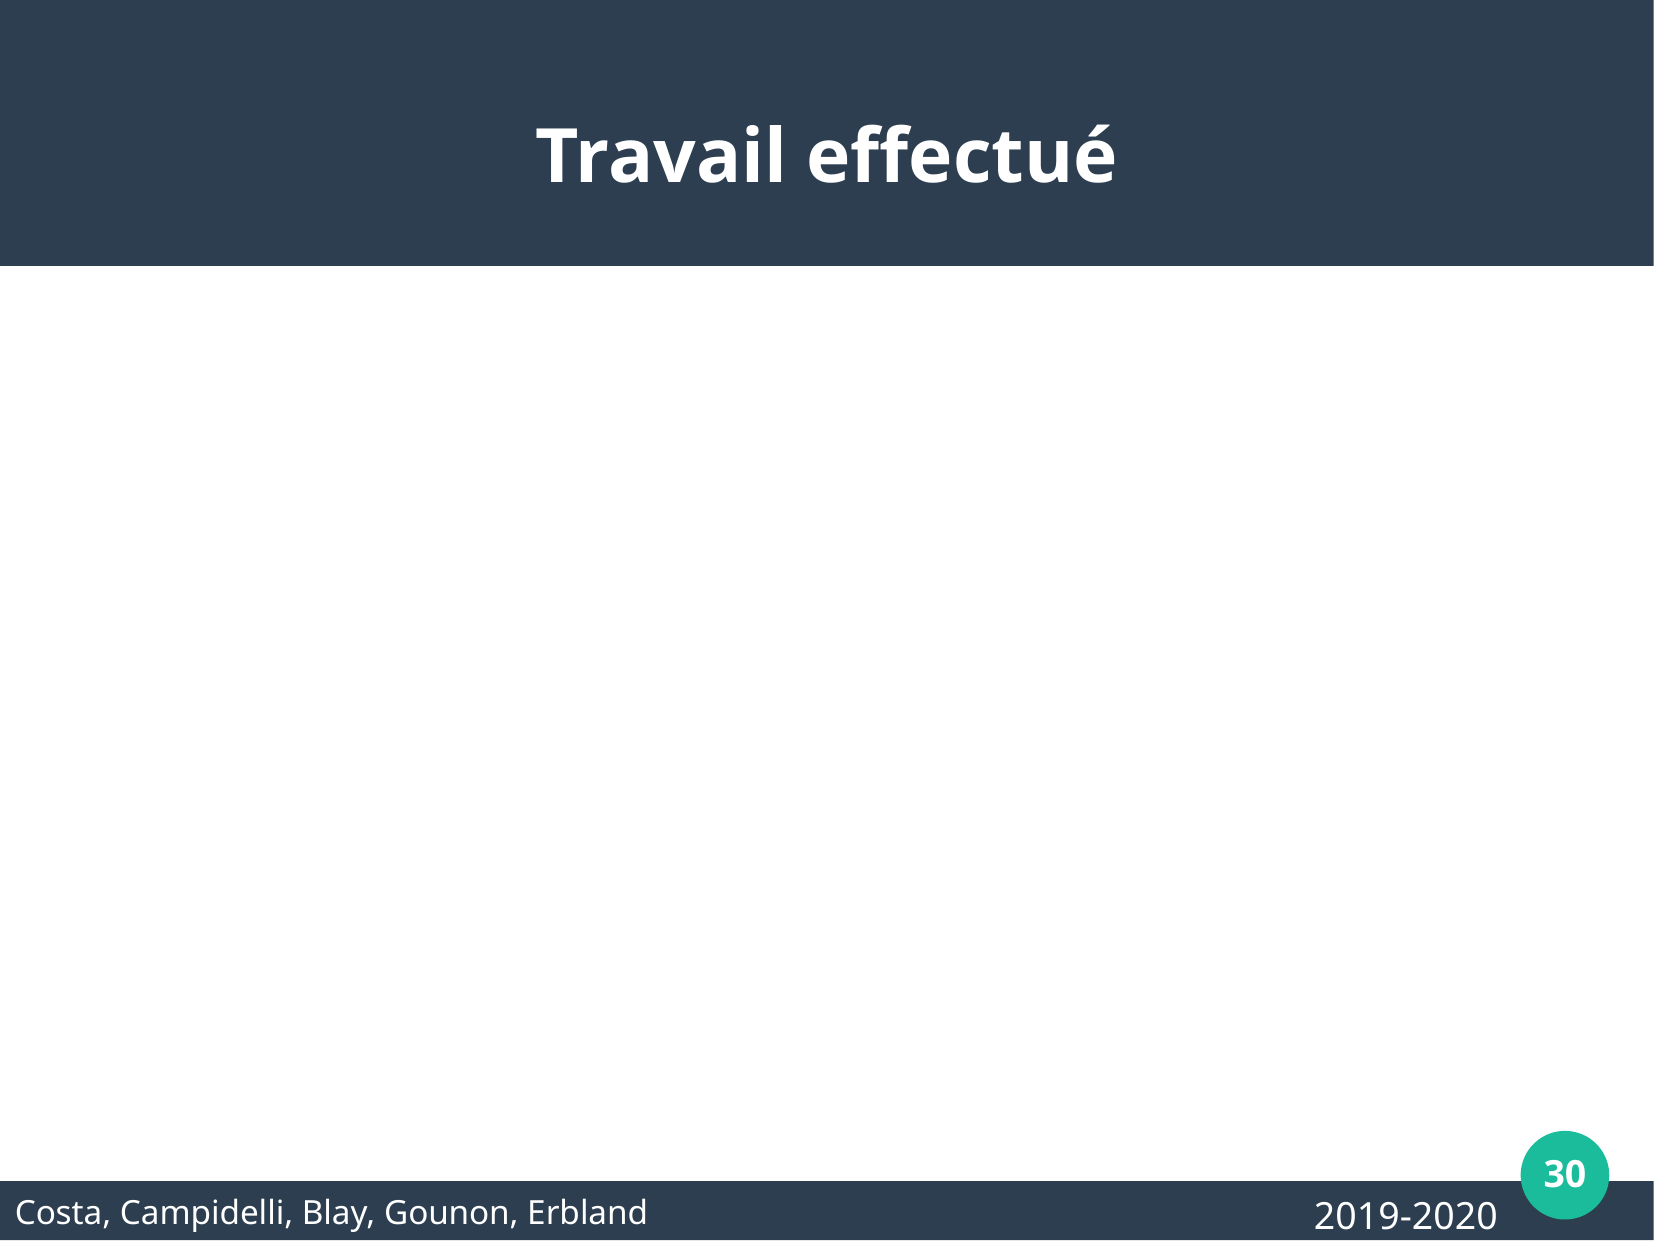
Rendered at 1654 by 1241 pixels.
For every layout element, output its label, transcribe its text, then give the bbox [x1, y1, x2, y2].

title Travail effectué [82, 49, 1571, 257]
text_box Costa, Campidelli, Blay, Gounon, Erbland [1536, 1181, 1654, 1241]
text_box Costa, Campidelli, Blay, Gounon, Erbland [0, 1181, 1299, 1241]
text_box <numéro> [1505, 1116, 1625, 1181]
text_box 2019-2020 [1299, 1181, 1536, 1241]
